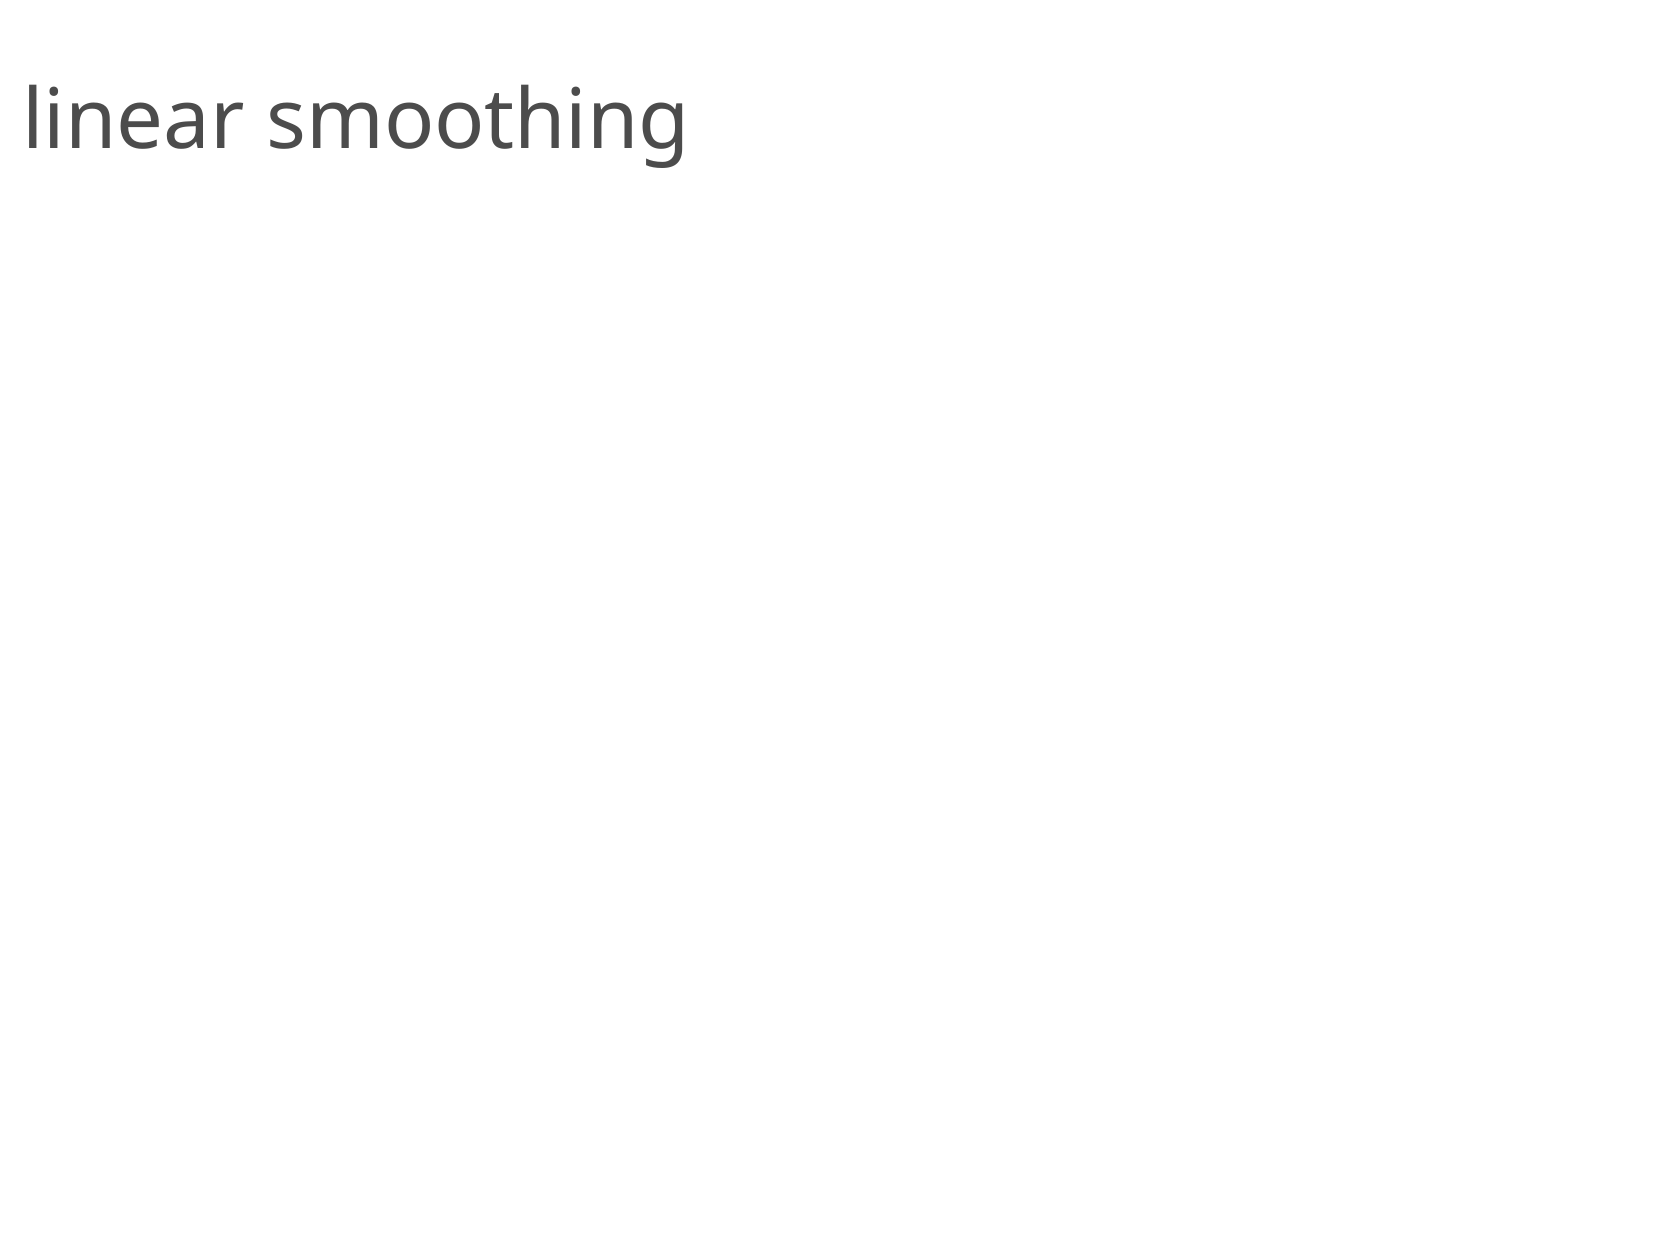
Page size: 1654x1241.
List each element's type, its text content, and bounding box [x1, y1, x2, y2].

title linear smoothing [22, 26, 1654, 205]
